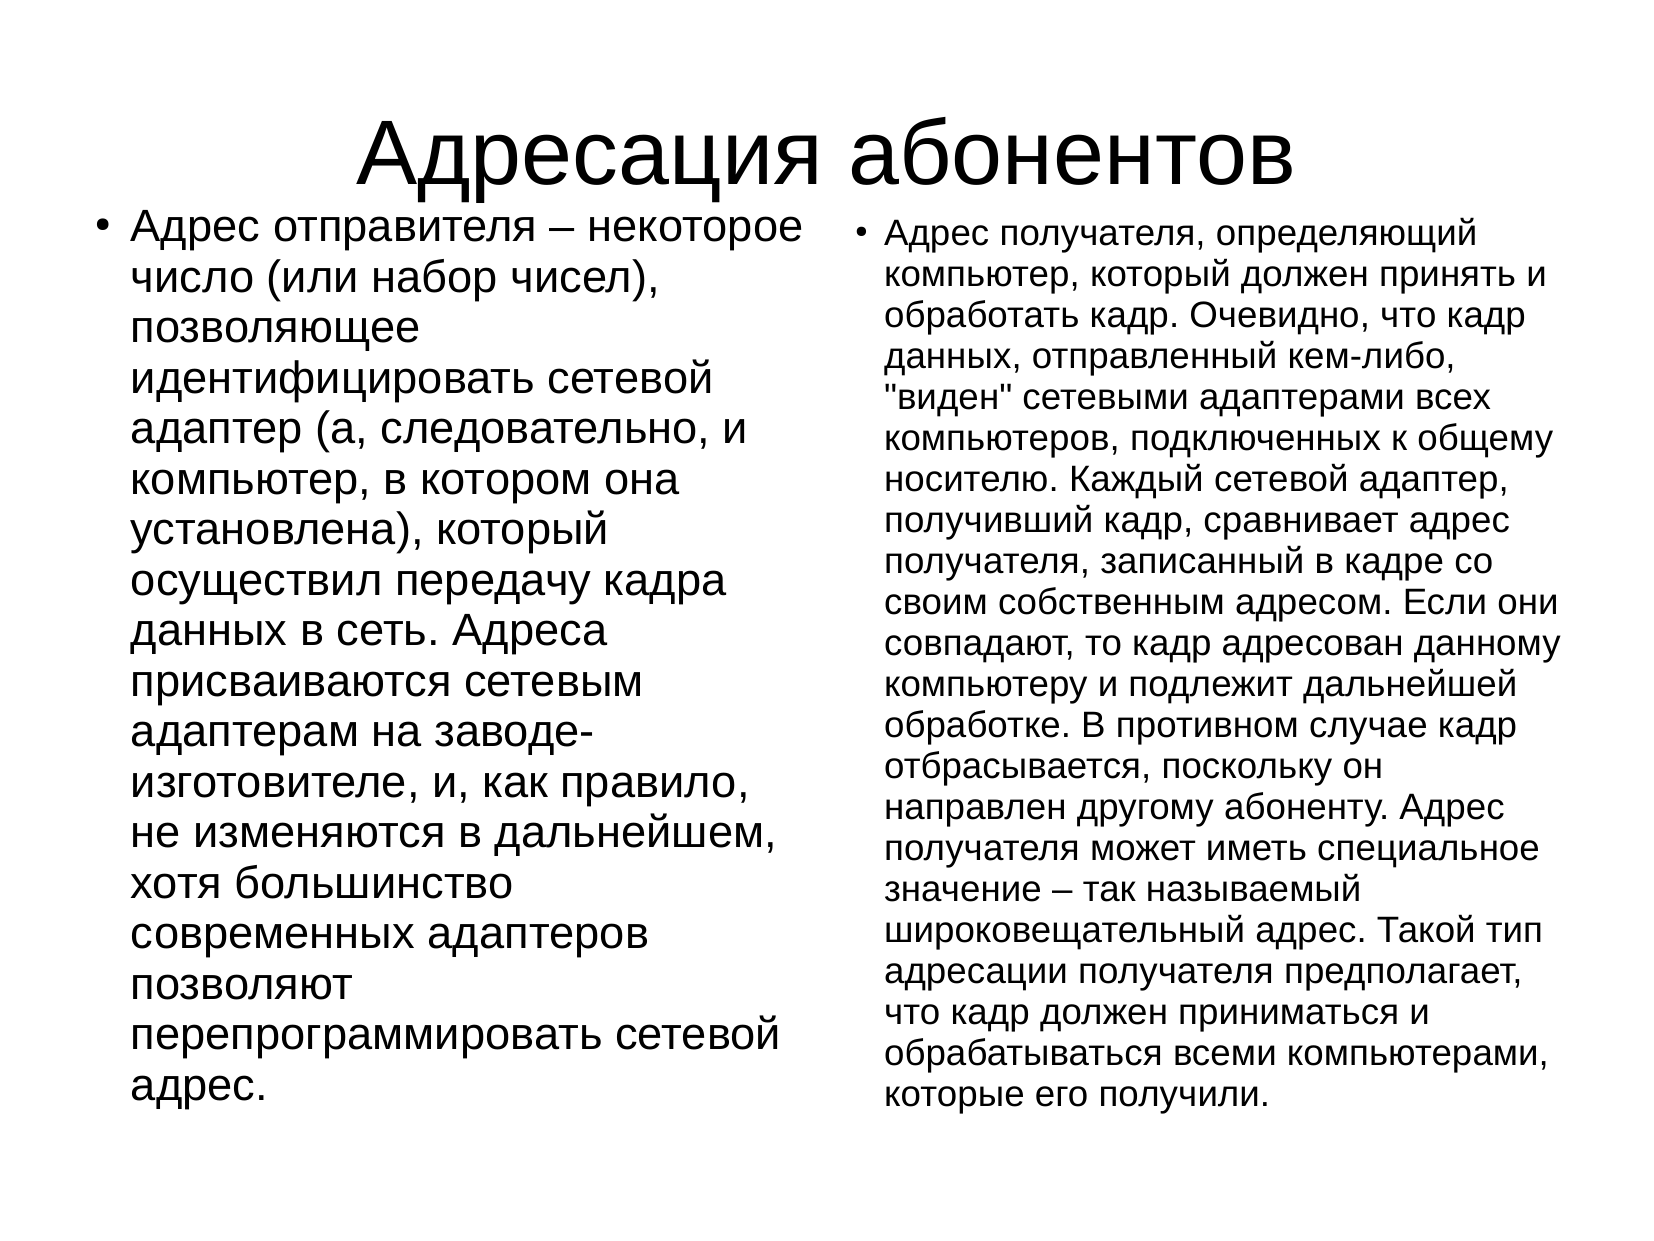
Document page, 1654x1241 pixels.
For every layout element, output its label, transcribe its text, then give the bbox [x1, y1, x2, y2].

title Адресация абонентов [82, 49, 1571, 257]
list Адрес отправителя – некоторое число (или набор чисел), позволяющее идентифицировать сетевой адаптер (а, следовательно, и компьютер, в котором она установлена), который осуществил передачу кадра данных в сеть. Адреса присваиваются сетевым адаптерам на заводе-изготовителе, и, как правило, не изменяются в дальнейшем, хотя большинство современных адаптеров позволяют перепрограммировать сетевой адрес. [82, 200, 809, 1123]
list Адрес получателя, определяющий компьютер, который должен принять и обработать кадр. Очевидно, что кадр данных, отправленный кем-либо, "виден" сетевыми адаптерами всех компьютеров, подключенных к общему носителю. Каждый сетевой адаптер, получивший кадр, сравнивает адрес получателя, записанный в кадре со своим собственным адресом. Если они совпадают, то кадр адресован данному компьютеру и подлежит дальнейшей обработке. В противном случае кадр отбрасывается, поскольку он направлен другому абоненту. Адрес получателя может иметь специальное значение – так называемый широковещательный адрес. Такой тип адресации получателя предполагает, что кадр должен приниматься и обрабатываться всеми компьютерами, которые его получили. [845, 212, 1572, 1123]
